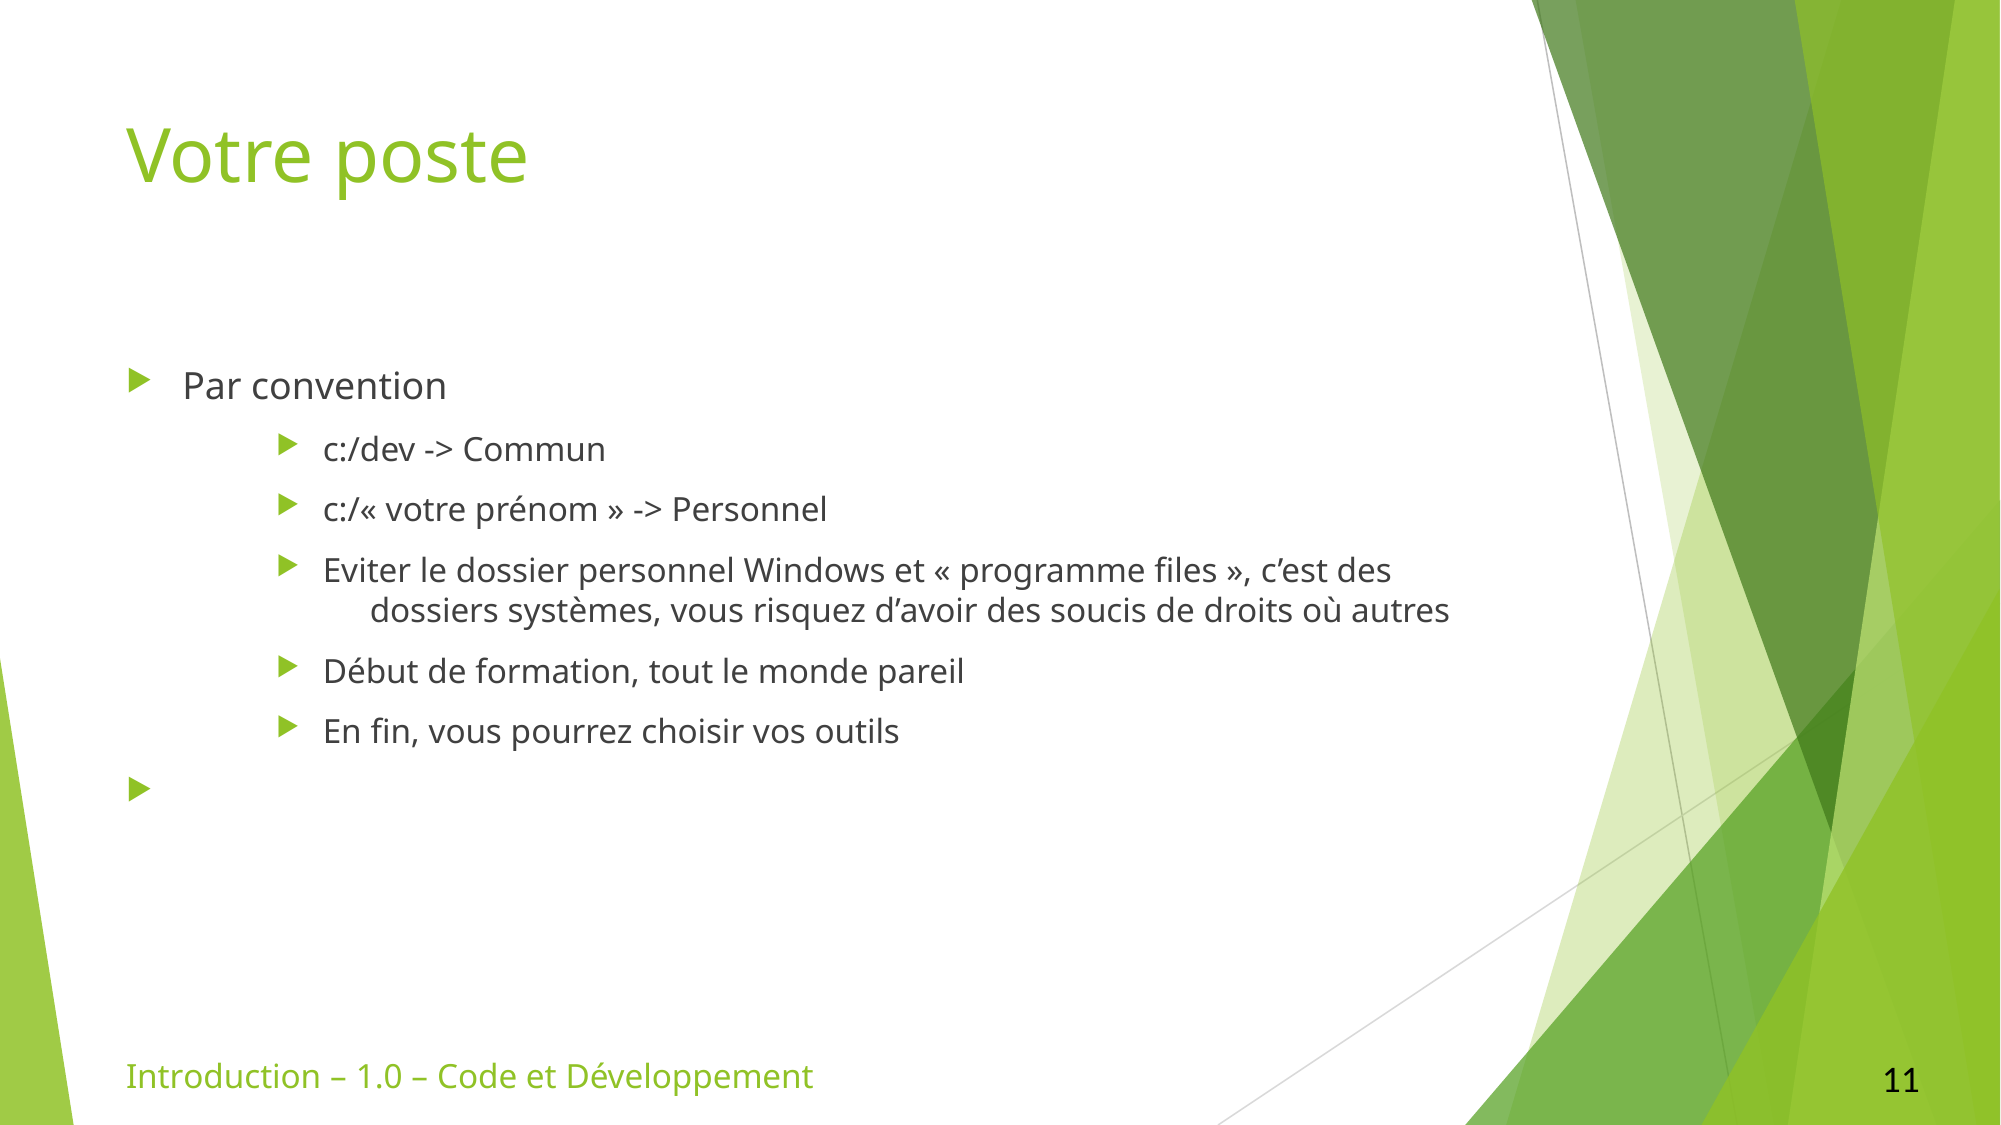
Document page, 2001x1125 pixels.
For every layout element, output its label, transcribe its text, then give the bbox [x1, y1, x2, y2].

list Par convention c:/dev -> Commun c:/« votre prénom » -> Personnel Eviter le dossier personnel Windows et « programme files », c’est des dossiers systèmes, vous risquez d’avoir des soucis de droits où autres Début de formation, tout le monde pareil En fin, vous pourrez choisir vos outils [111, 354, 1522, 992]
title Votre poste [111, 99, 1522, 317]
text_box Introduction – 1.0 – Code et Développement [111, 1047, 1094, 1109]
text_box 8 [1866, 1047, 1979, 1108]
